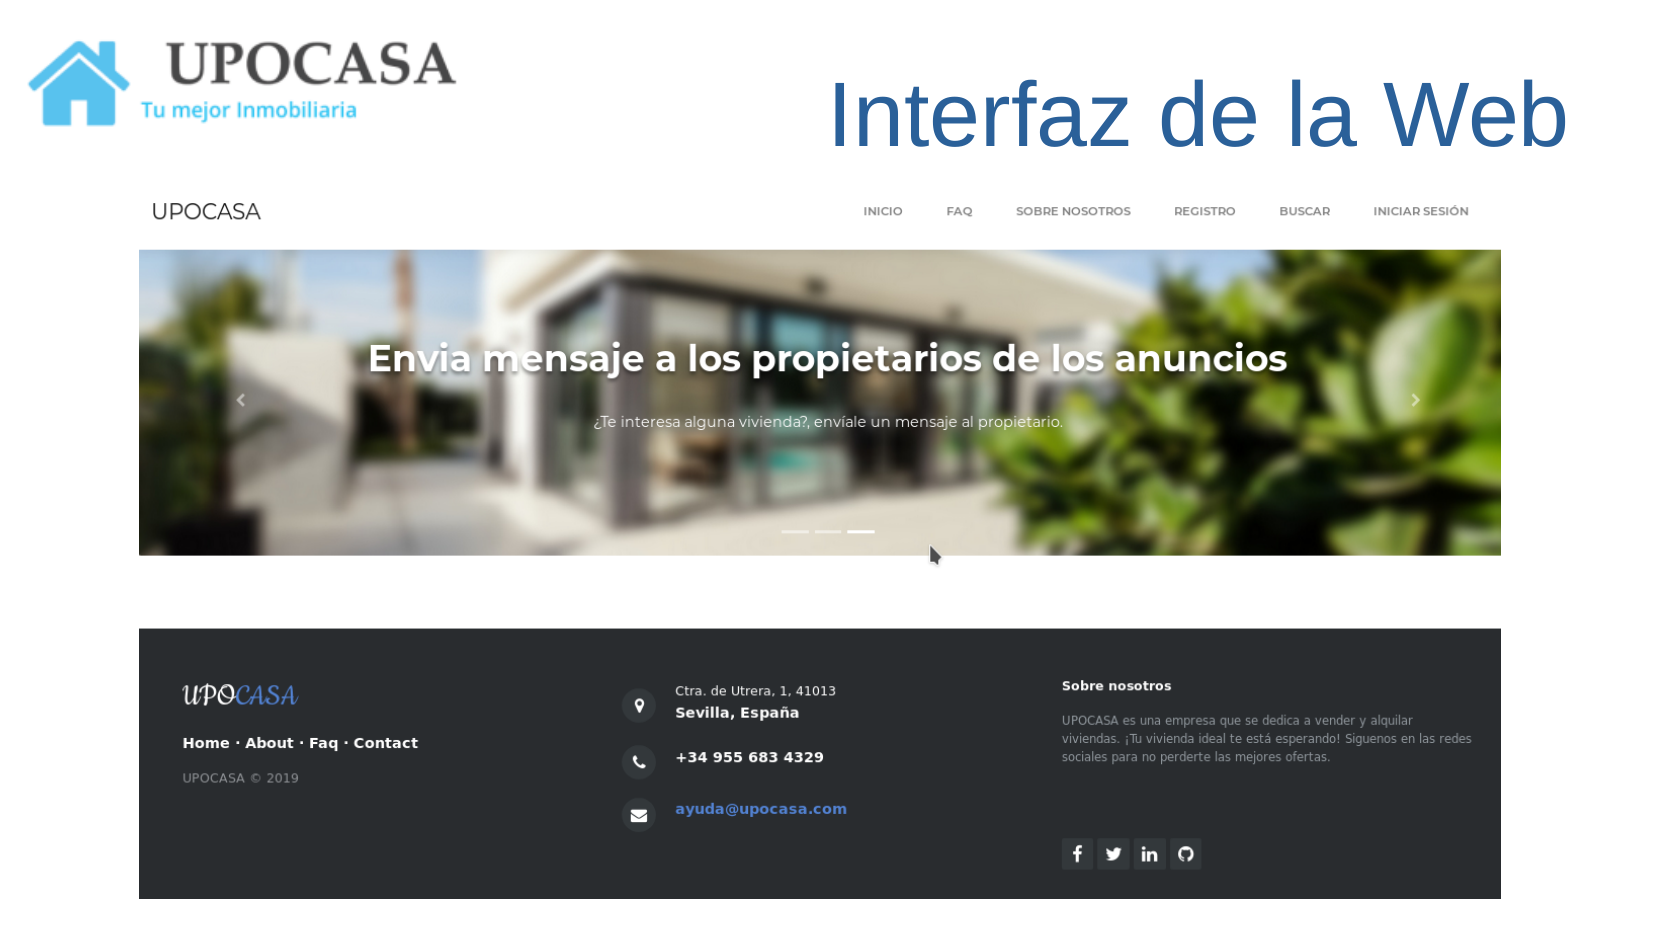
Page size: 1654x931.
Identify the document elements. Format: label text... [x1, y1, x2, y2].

picture [139, 193, 1501, 899]
picture [0, 0, 508, 160]
title Interfaz de la Web [82, 37, 1571, 193]
